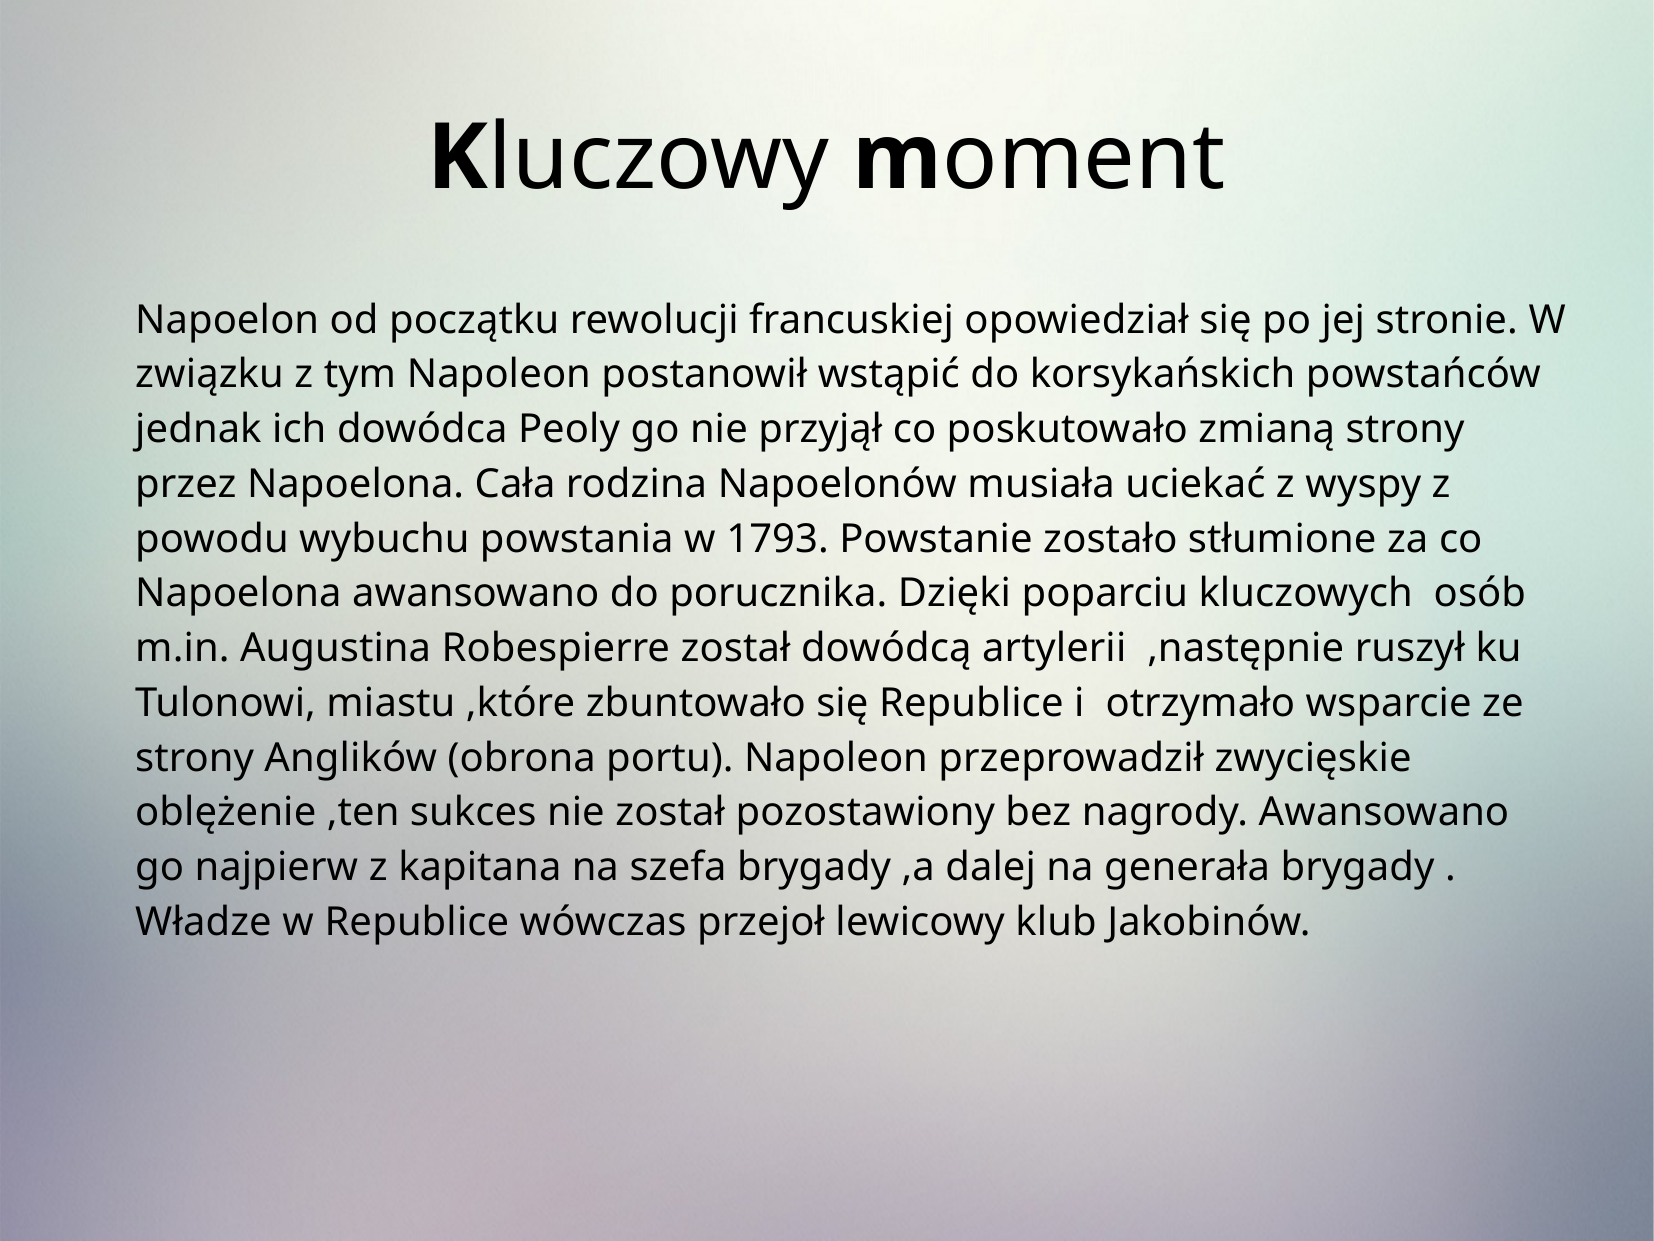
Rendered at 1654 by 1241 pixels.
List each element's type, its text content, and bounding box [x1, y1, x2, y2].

title Kluczowy moment [82, 49, 1571, 257]
picture [0, 0, 1654, 1241]
list Napoelon od początku rewolucji francuskiej opowiedział się po jej stronie. W związku z tym Napoleon postanowił wstąpić do korsykańskich powstańców jednak ich dowódca Peoly go nie przyjął co poskutowało zmianą strony przez Napoelona. Cała rodzina Napoelonów musiała uciekać z wyspy z powodu wybuchu powstania w 1793. Powstanie zostało stłumione za co Napoelona awansowano do porucznika. Dzięki poparciu kluczowych osób m.in. Augustina Robespierre został dowódcą artylerii ,następnie ruszył ku Tulonowi, miastu ,które zbuntowało się Republice i otrzymało wsparcie ze strony Anglików (obrona portu). Napoleon przeprowadził zwycięskie oblężenie ,ten sukces nie został pozostawiony bez nagrody. Awansowano go najpierw z kapitana na szefa brygady ,a dalej na generała brygady . Władze w Republice wówczas przejoł lewicowy klub Jakobinów. [82, 290, 1571, 1010]
